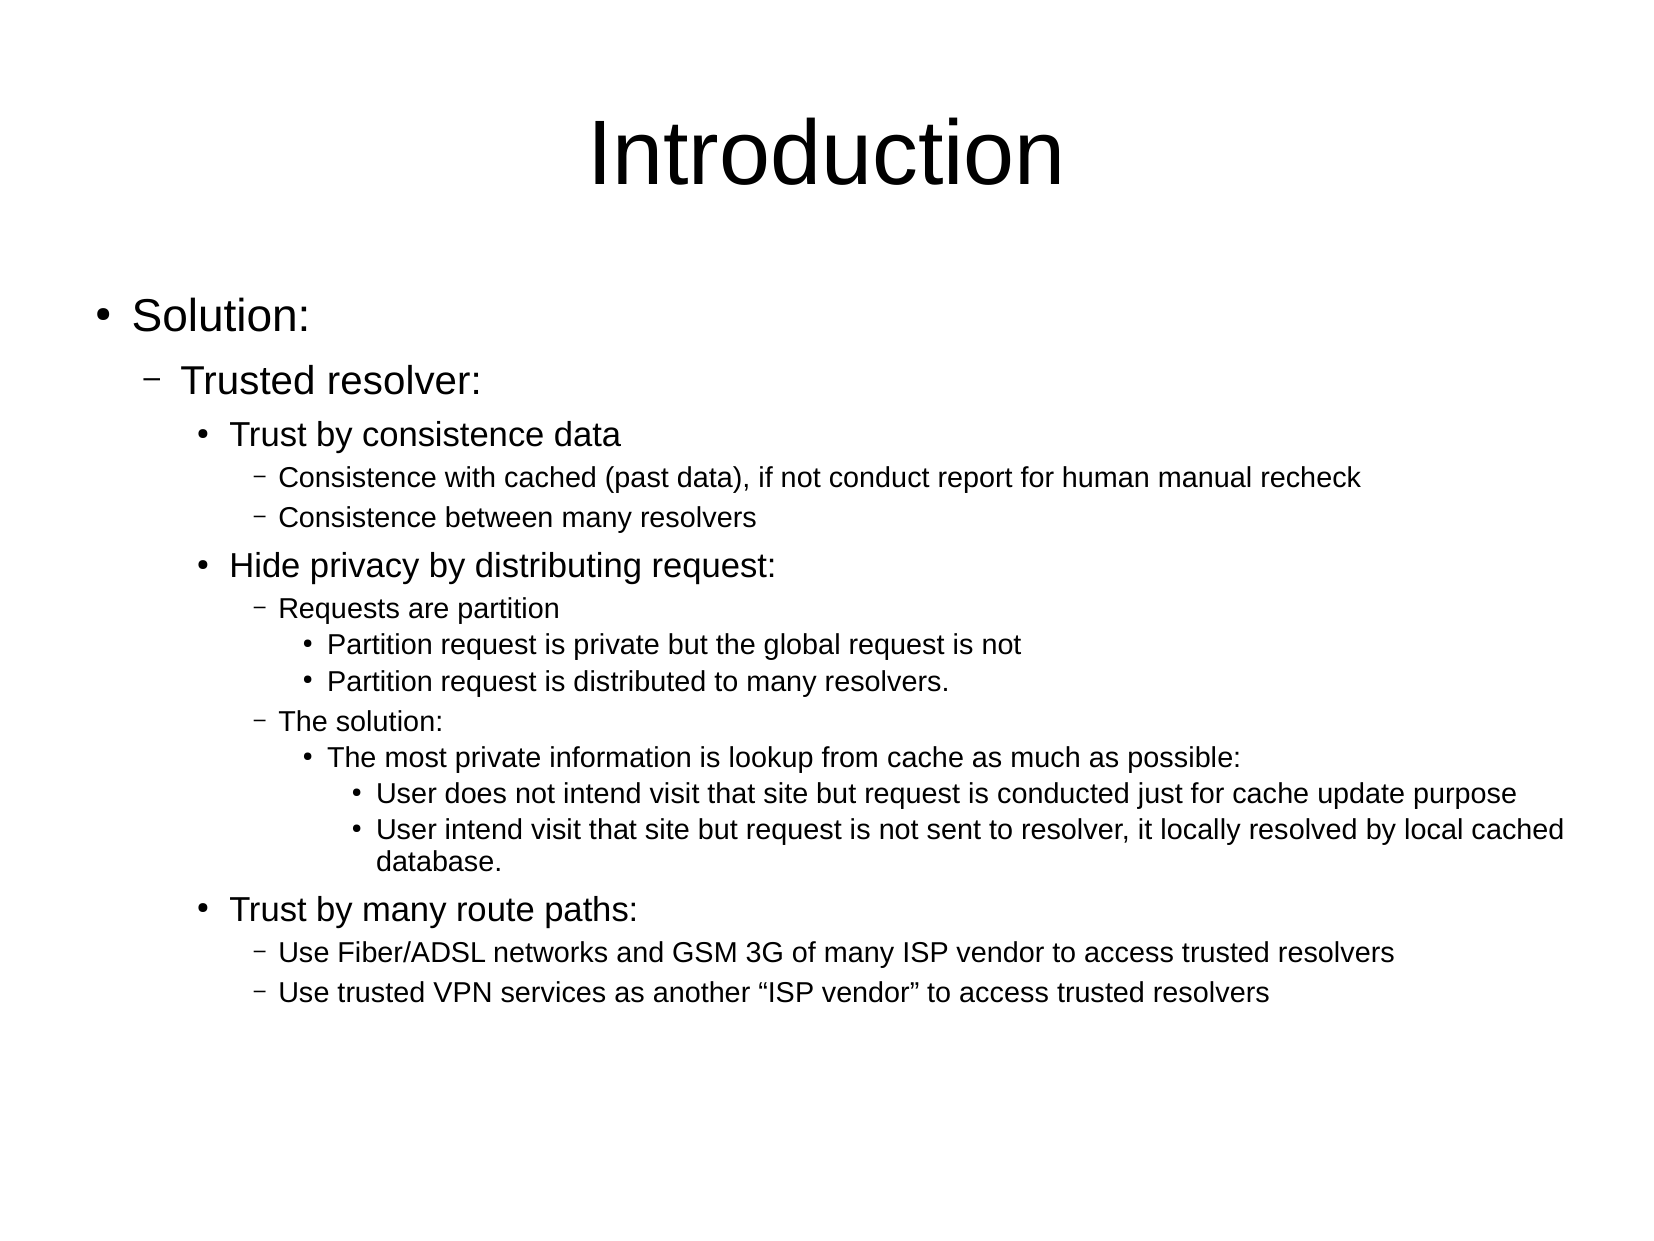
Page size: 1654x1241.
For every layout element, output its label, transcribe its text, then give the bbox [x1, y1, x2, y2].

list Solution: Trusted resolver: Trust by consistence data Consistence with cached (past data), if not conduct report for human manual recheck Consistence between many resolvers Hide privacy by distributing request: Requests are partition Partition request is private but the global request is not Partition request is distributed to many resolvers. The solution: The most private information is lookup from cache as much as possible: User does not intend visit that site but request is conducted just for cache update purpose User intend visit that site but request is not sent to resolver, it locally resolved by local cached database. Trust by many route paths: Use Fiber/ADSL networks and GSM 3G of many ISP vendor to access trusted resolvers Use trusted VPN services as another “ISP vendor” to access trusted resolvers [82, 290, 1571, 1010]
title Introduction [82, 49, 1571, 257]
